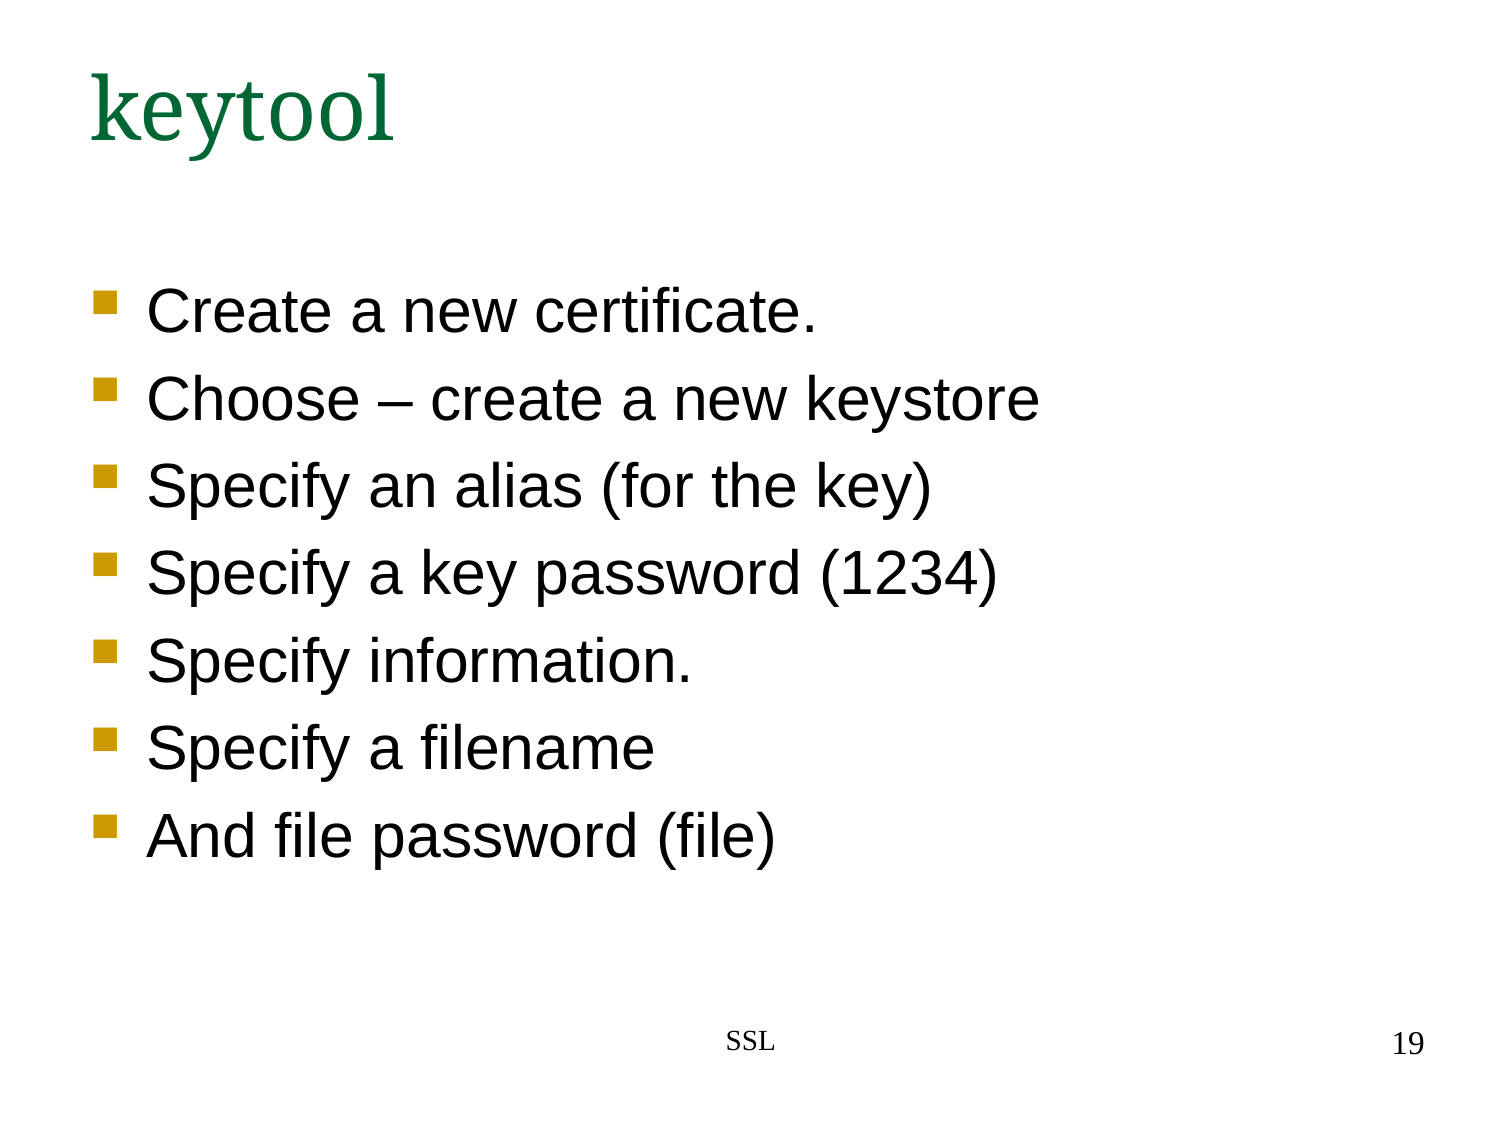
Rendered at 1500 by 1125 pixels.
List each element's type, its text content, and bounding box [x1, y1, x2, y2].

list Create a new certificate. Choose – create a new keystore Specify an alias (for the key) Specify a key password (1234) Specify information. Specify a filename And file password (file) [75, 262, 1425, 1006]
title keytool [75, 45, 1425, 233]
